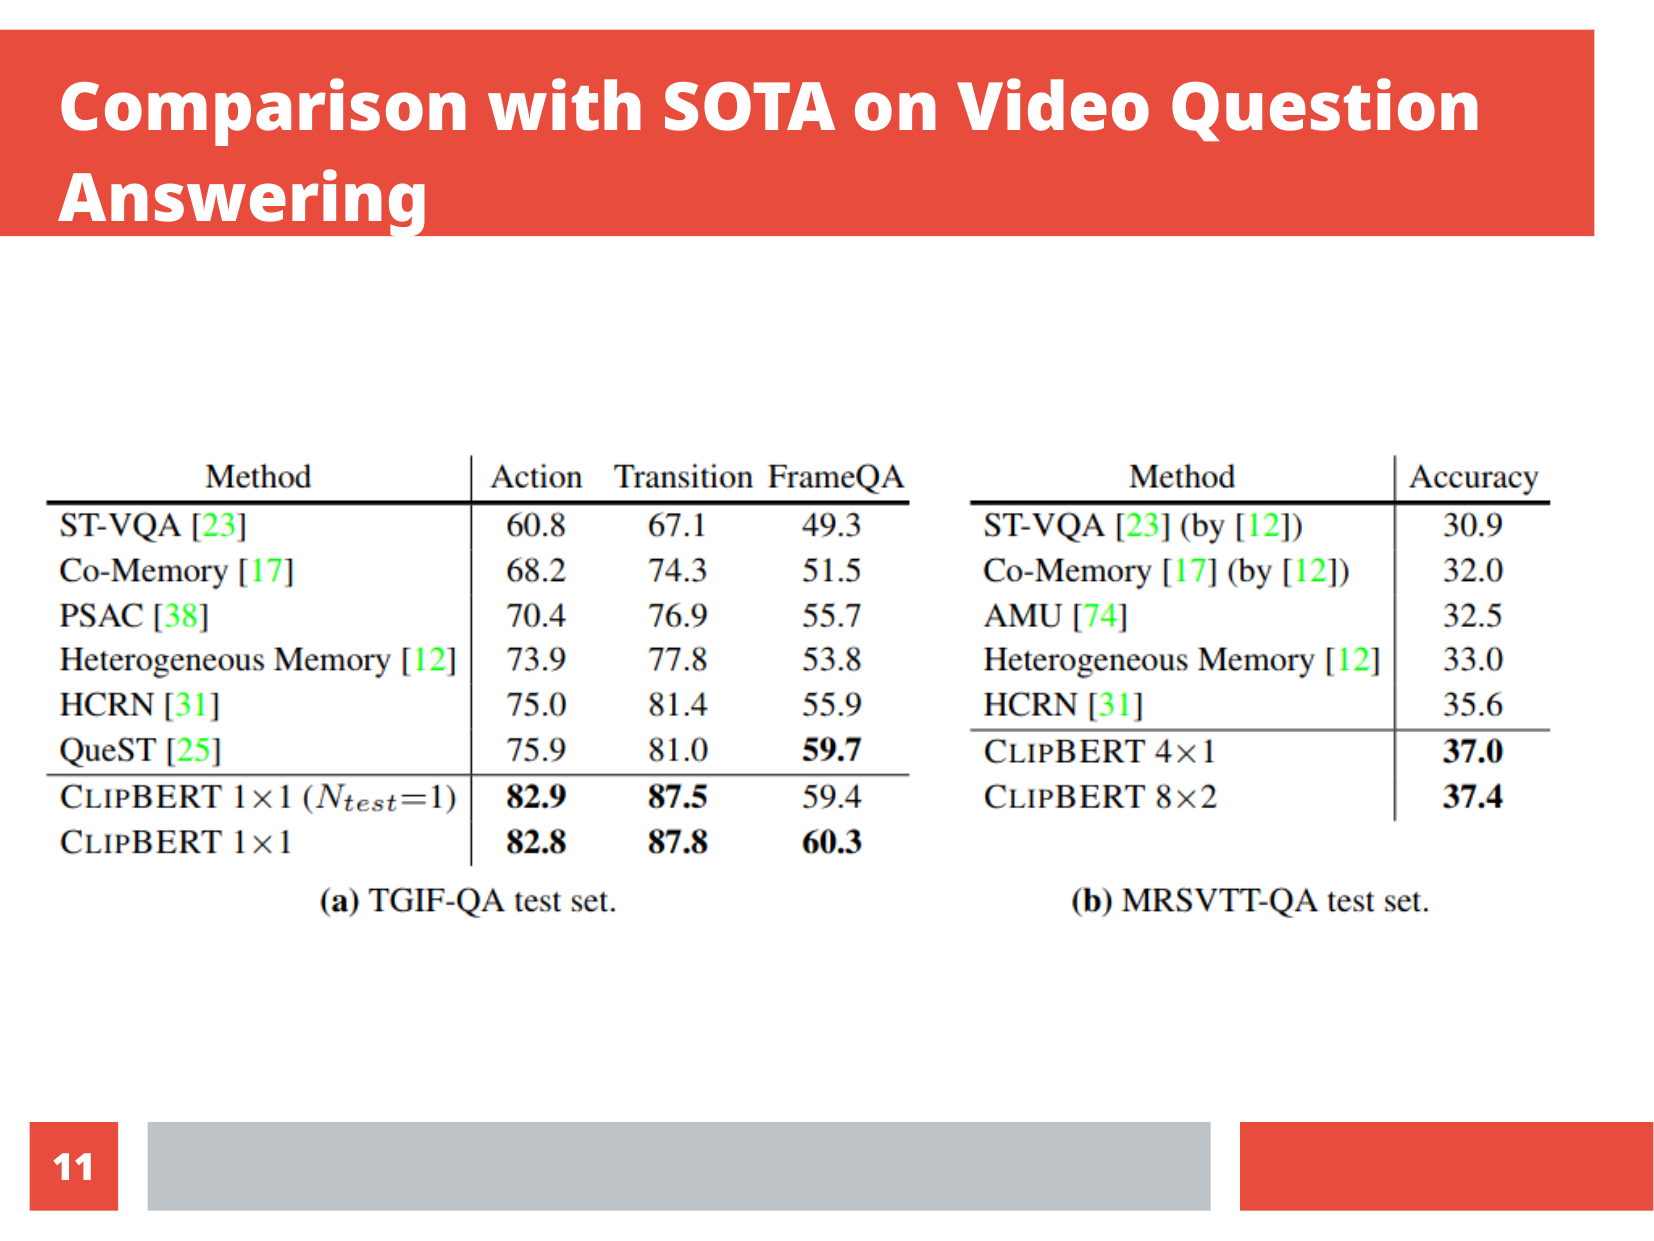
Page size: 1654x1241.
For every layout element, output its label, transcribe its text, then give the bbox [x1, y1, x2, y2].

picture [40, 449, 1565, 931]
title Comparison with SOTA on Video Question Answering [59, 59, 1595, 207]
